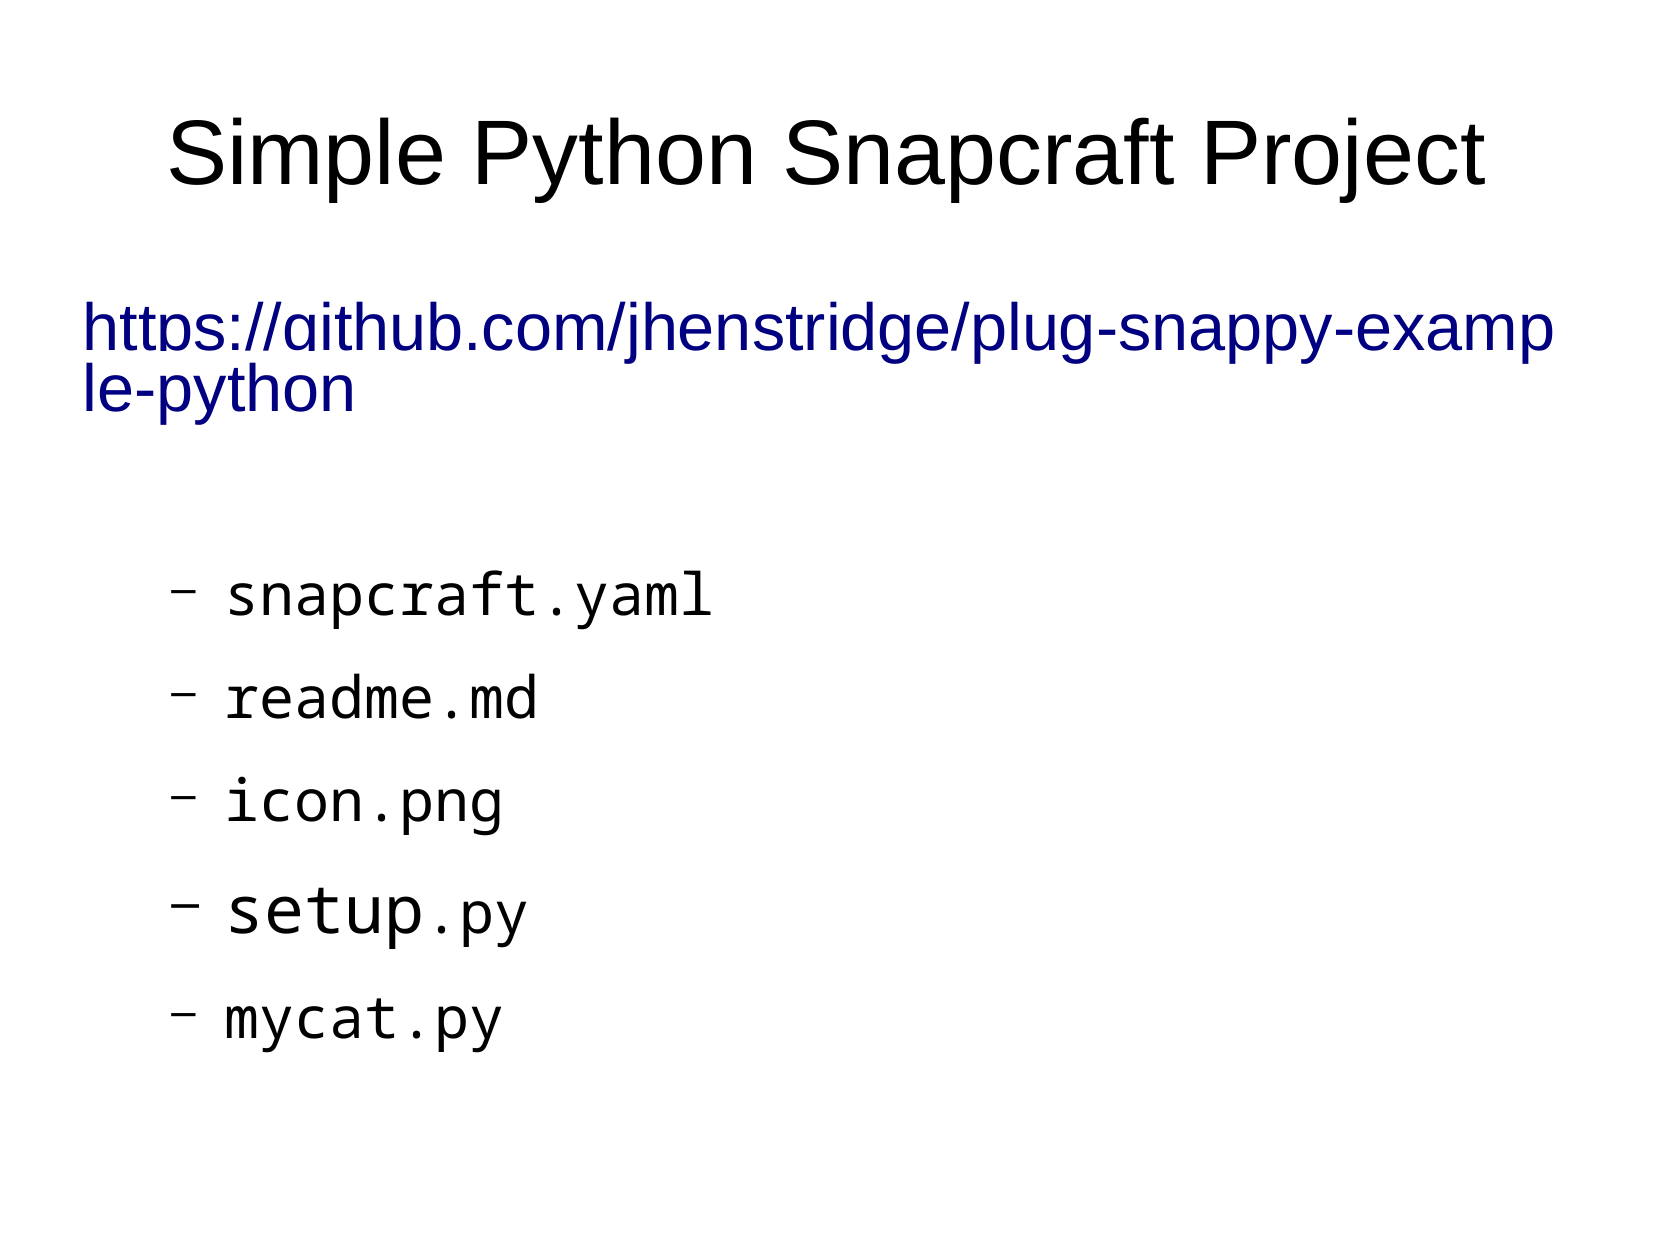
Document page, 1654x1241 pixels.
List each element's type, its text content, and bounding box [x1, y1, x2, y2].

list https://github.com/jhenstridge/plug-snappy-example-python snapcraft.yaml readme.md icon.png setup.py mycat.py [82, 290, 1571, 1010]
title Simple Python Snapcraft Project [82, 49, 1571, 257]
